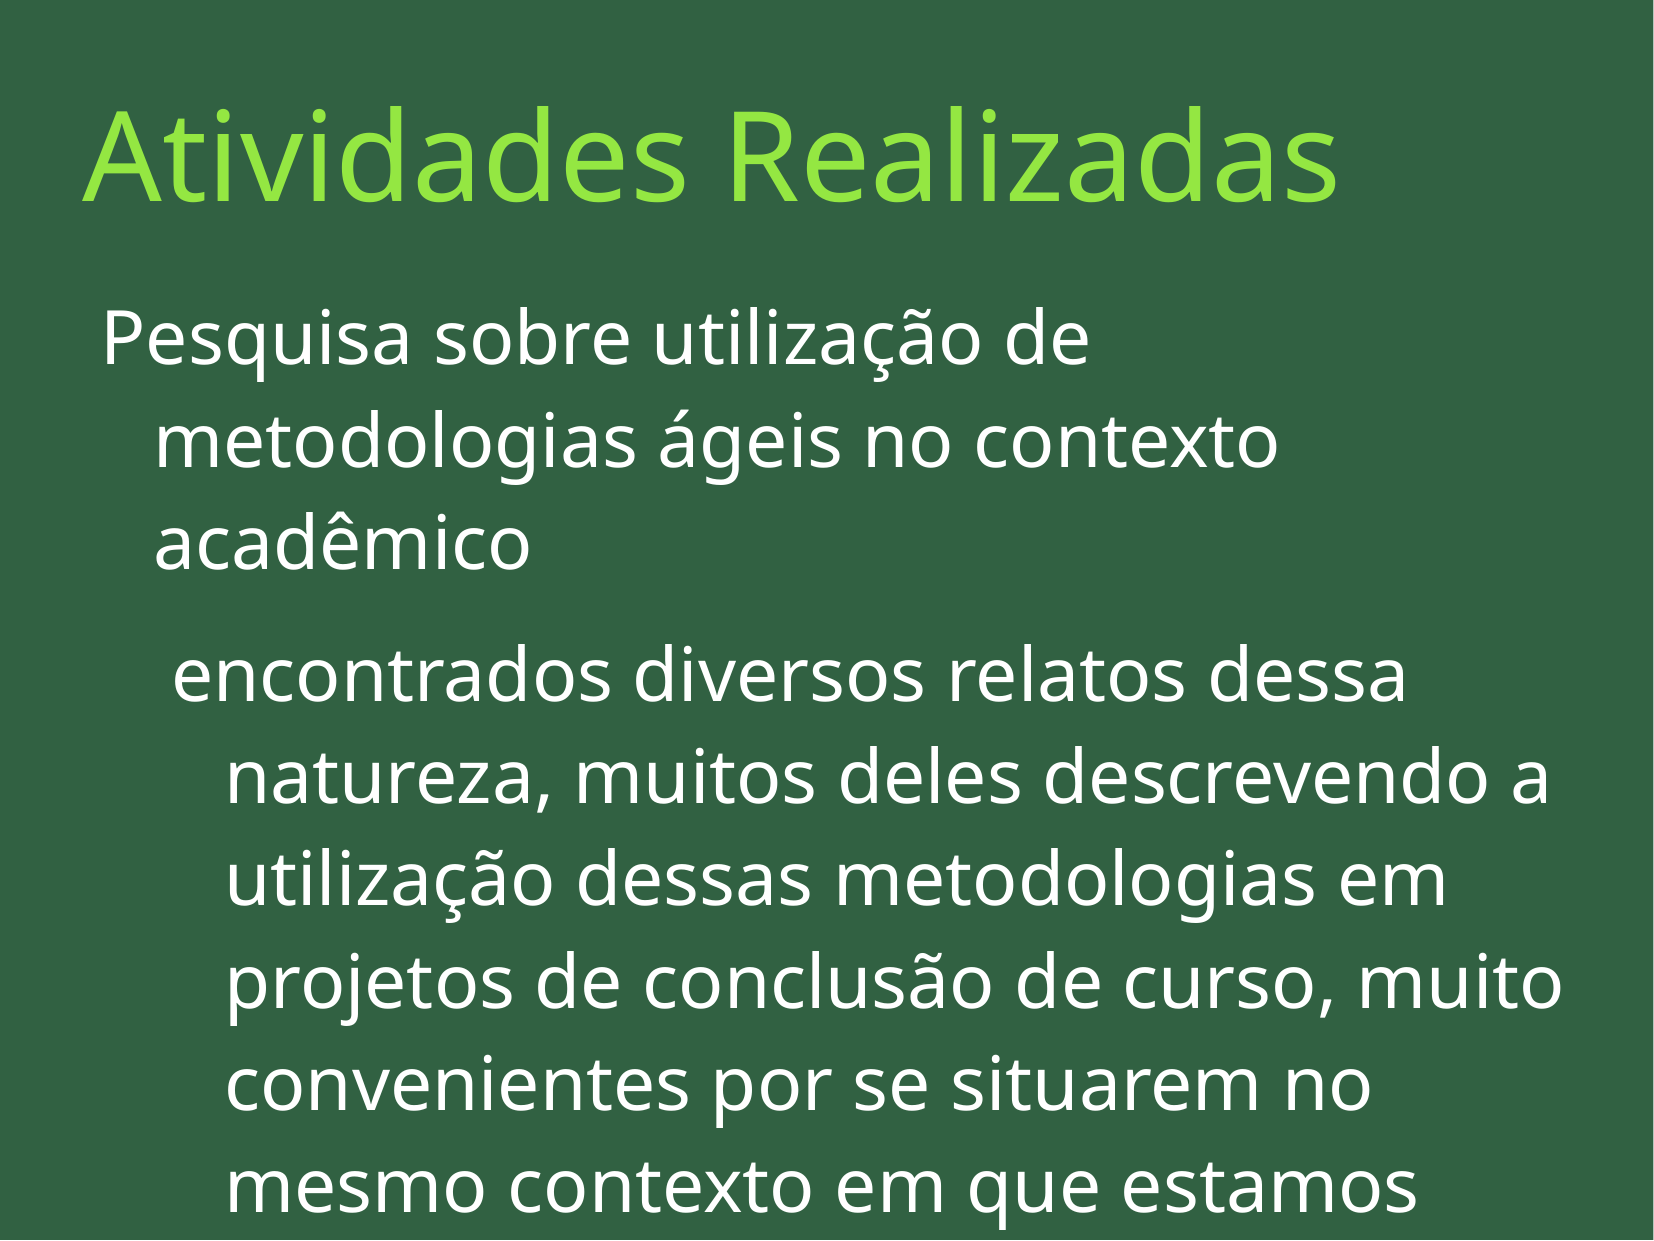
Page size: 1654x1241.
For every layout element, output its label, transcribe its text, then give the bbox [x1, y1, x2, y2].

title Atividades Realizadas [82, 49, 1571, 257]
list Pesquisa sobre utilização de metodologias ágeis no contexto acadêmico encontrados diversos relatos dessa natureza, muitos deles descrevendo a utilização dessas metodologias em projetos de conclusão de curso, muito convenientes por se situarem no mesmo contexto em que estamos inseridos [82, 284, 1571, 1011]
